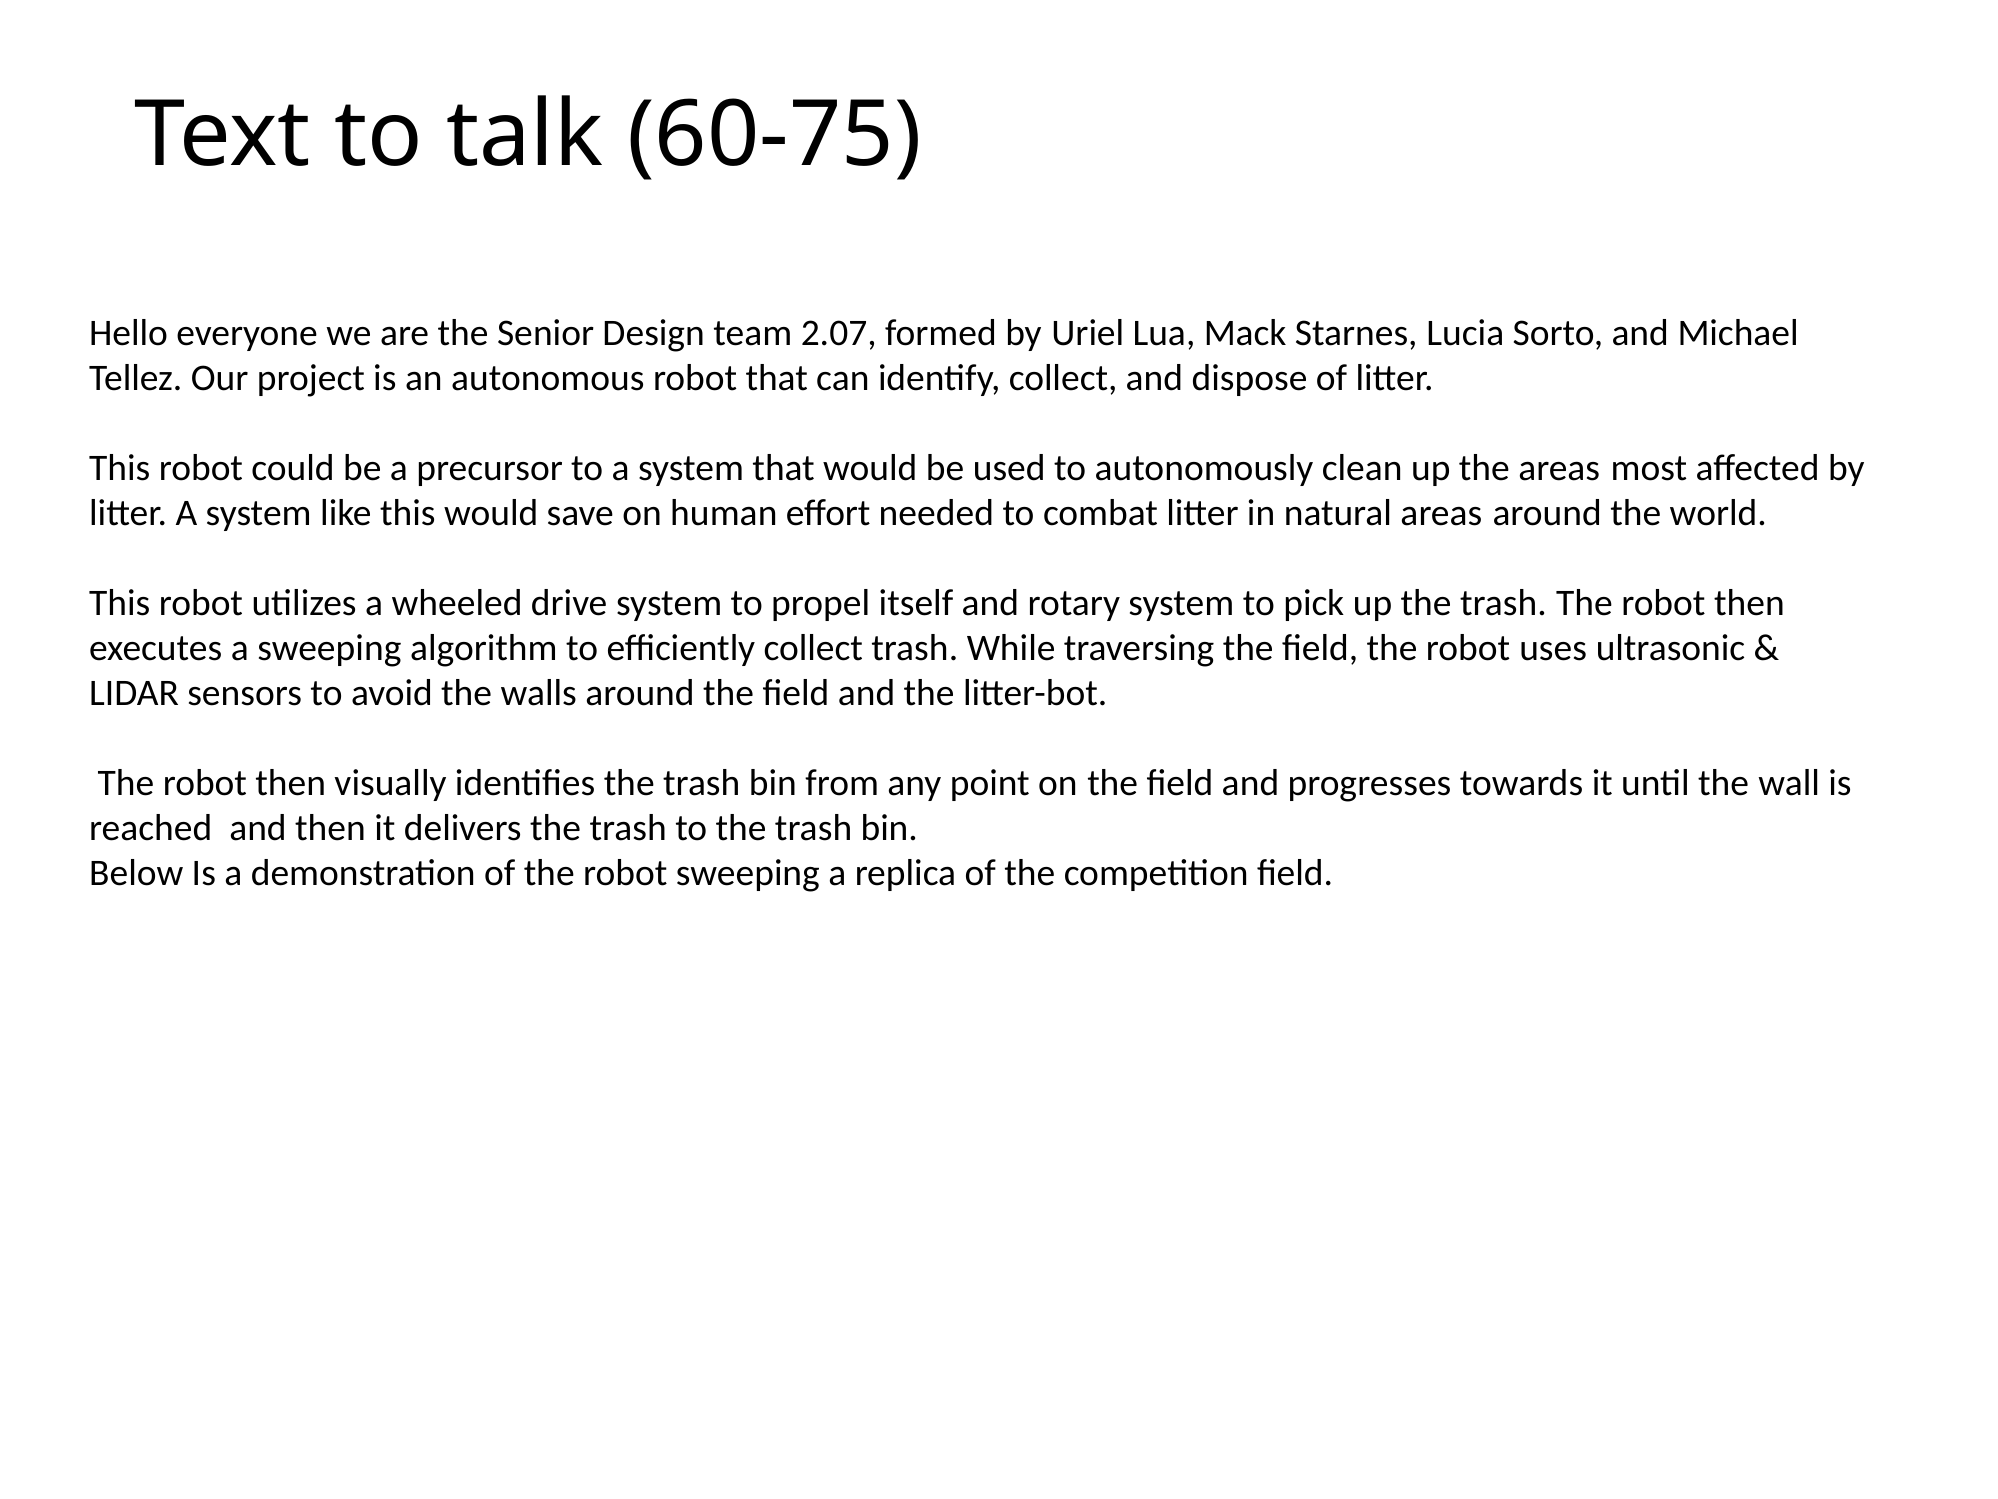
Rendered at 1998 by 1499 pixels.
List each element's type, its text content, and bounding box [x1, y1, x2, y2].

text_box Hello everyone we are the Senior Design team 2.07, formed by Uriel Lua, Mack Starnes, Lucia Sorto, and Michael Tellez. Our project is an autonomous robot that can identify, collect, and dispose of litter. This robot could be a precursor to a system that would be used to autonomously clean up the areas most affected by litter. A system like this would save on human effort needed to combat litter in natural areas around the world. This robot utilizes a wheeled drive system to propel itself and rotary system to pick up the trash. The robot then executes a sweeping algorithm to efficiently collect trash. While traversing the field, the robot uses ultrasonic & LIDAR sensors to avoid the walls around the field and the litter-bot. The robot then visually identifies the trash bin from any point on the field and progresses towards it until the wall is reached and then it delivers the trash to the trash bin. Below Is a demonstration of the robot sweeping a replica of the competition field. [74, 300, 1883, 1081]
title Text to talk (60-75) [119, 64, 1838, 208]
